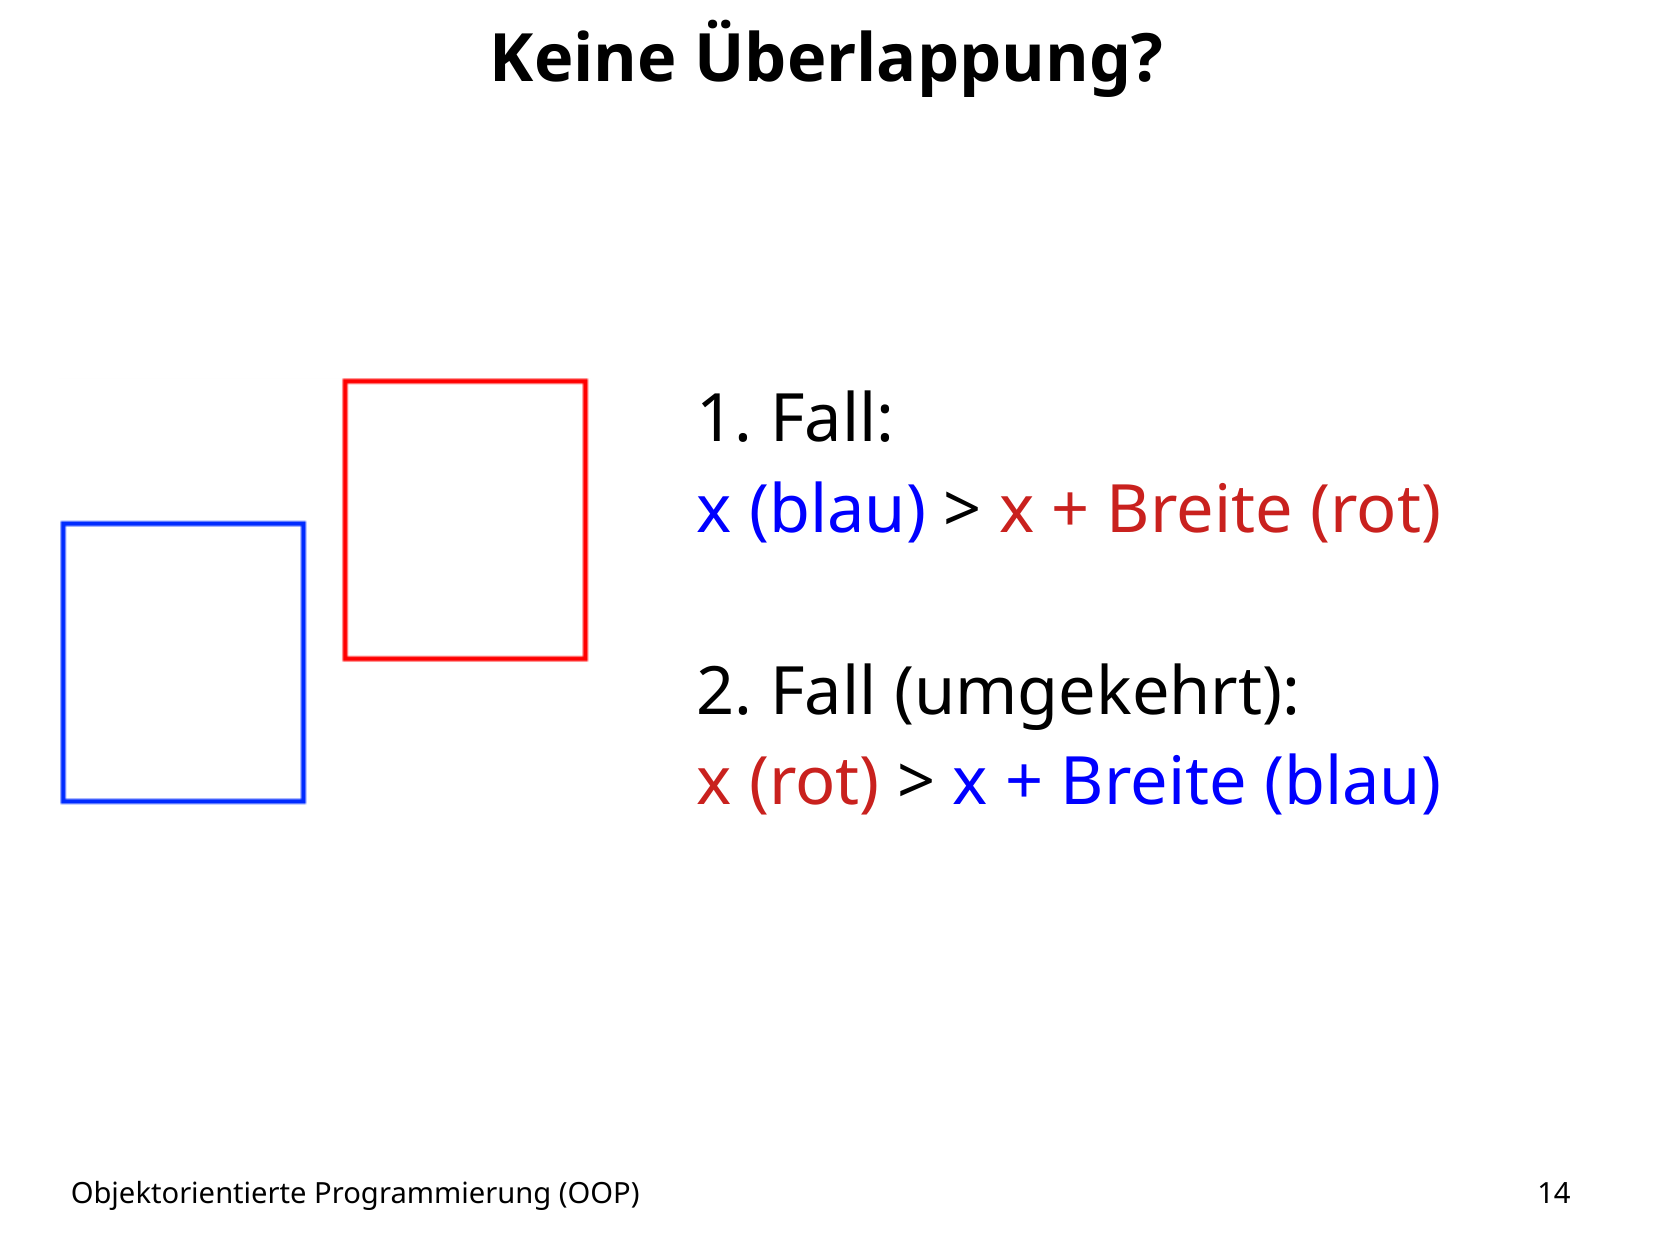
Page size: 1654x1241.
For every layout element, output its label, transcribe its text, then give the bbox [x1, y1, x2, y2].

picture [59, 377, 591, 807]
title Keine Überlappung? [0, 5, 1654, 107]
list 1. Fall: x (blau) > x + Breite (rot) 2. Fall (umgekehrt): x (rot) > x + Breite (blau) [696, 188, 1607, 1170]
